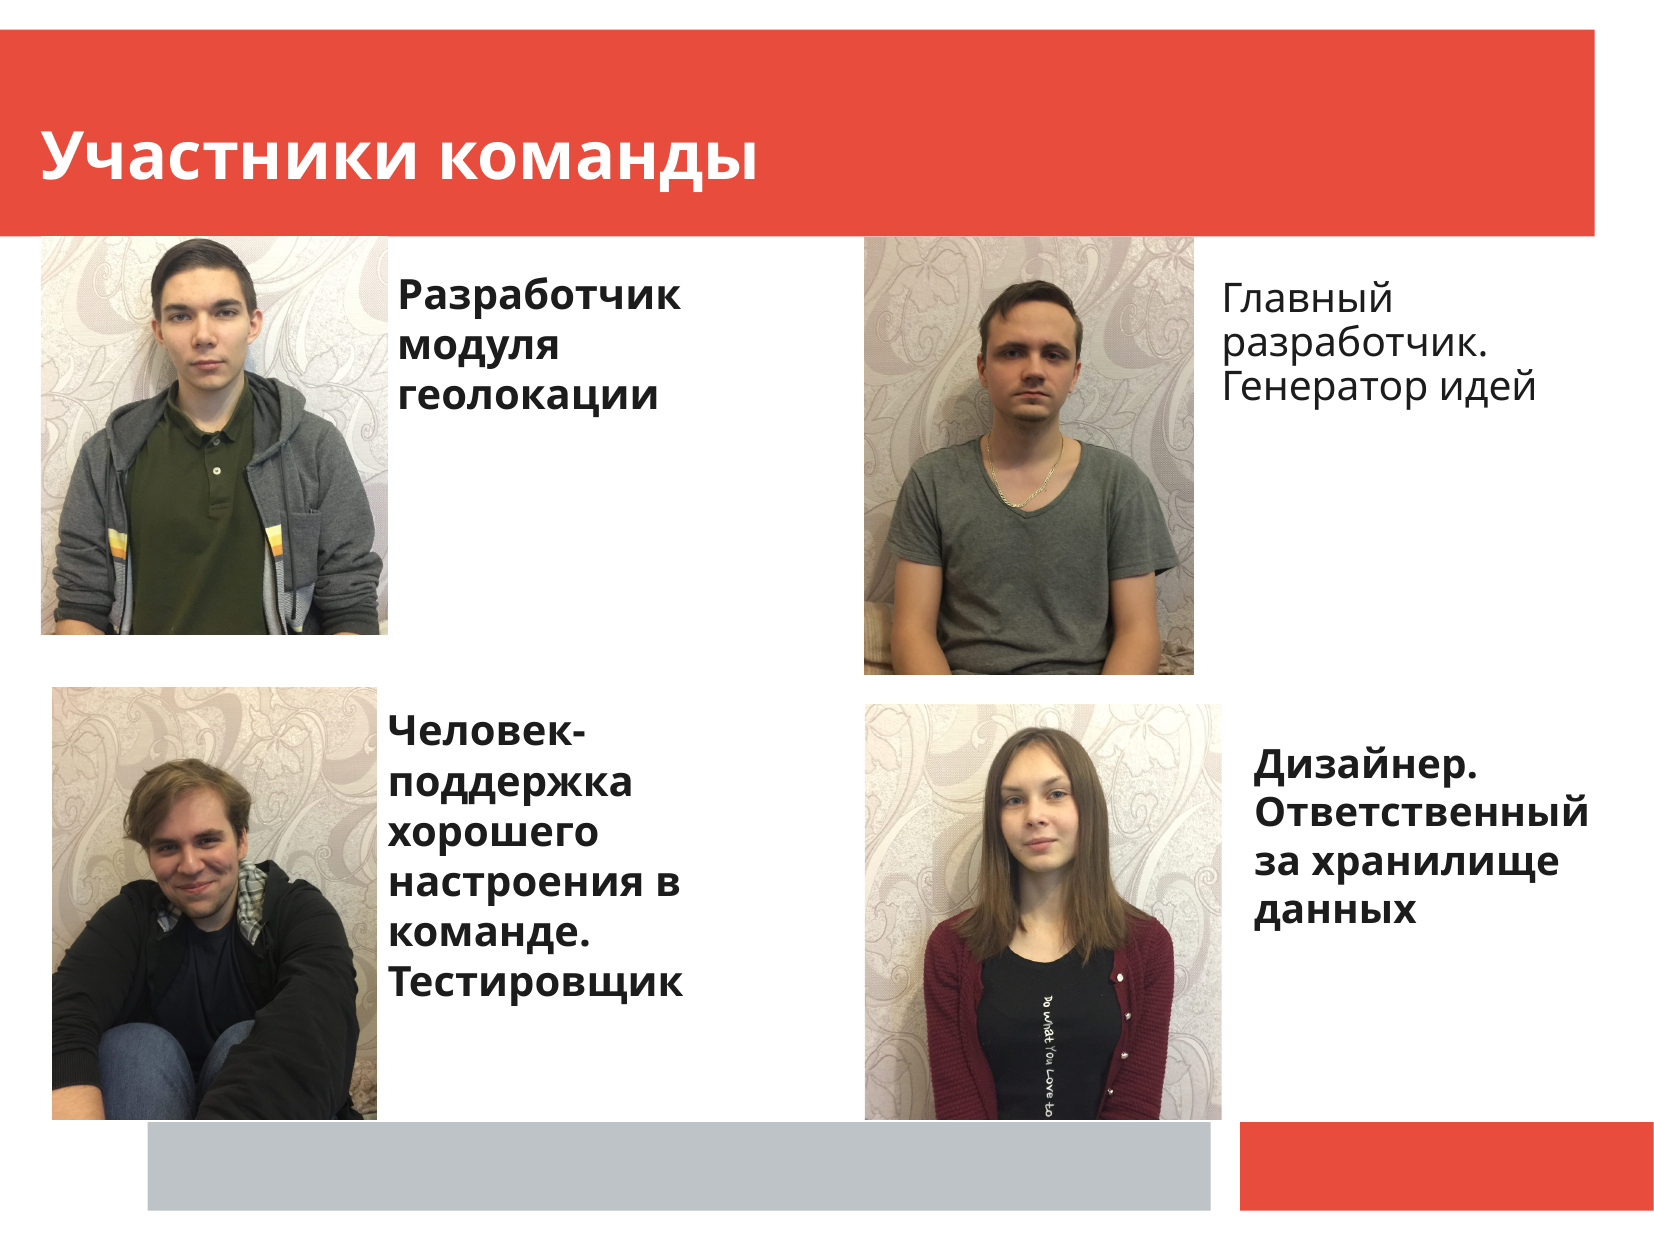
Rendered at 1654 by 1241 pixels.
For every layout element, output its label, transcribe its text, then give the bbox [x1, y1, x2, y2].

picture [40, 236, 388, 635]
list Разработчик модуля геолокации [397, 267, 802, 635]
list Дизайнер. Ответственный за хранилище данных [1254, 687, 1592, 932]
title Участники команды [40, 79, 1541, 193]
picture [864, 704, 1222, 1120]
picture [864, 237, 1194, 675]
picture [52, 687, 377, 1120]
list Человек-поддержка хорошего настроения в команде. Тестировщик [387, 704, 802, 1102]
list Главный разработчик. Генератор идей [1221, 263, 1540, 410]
